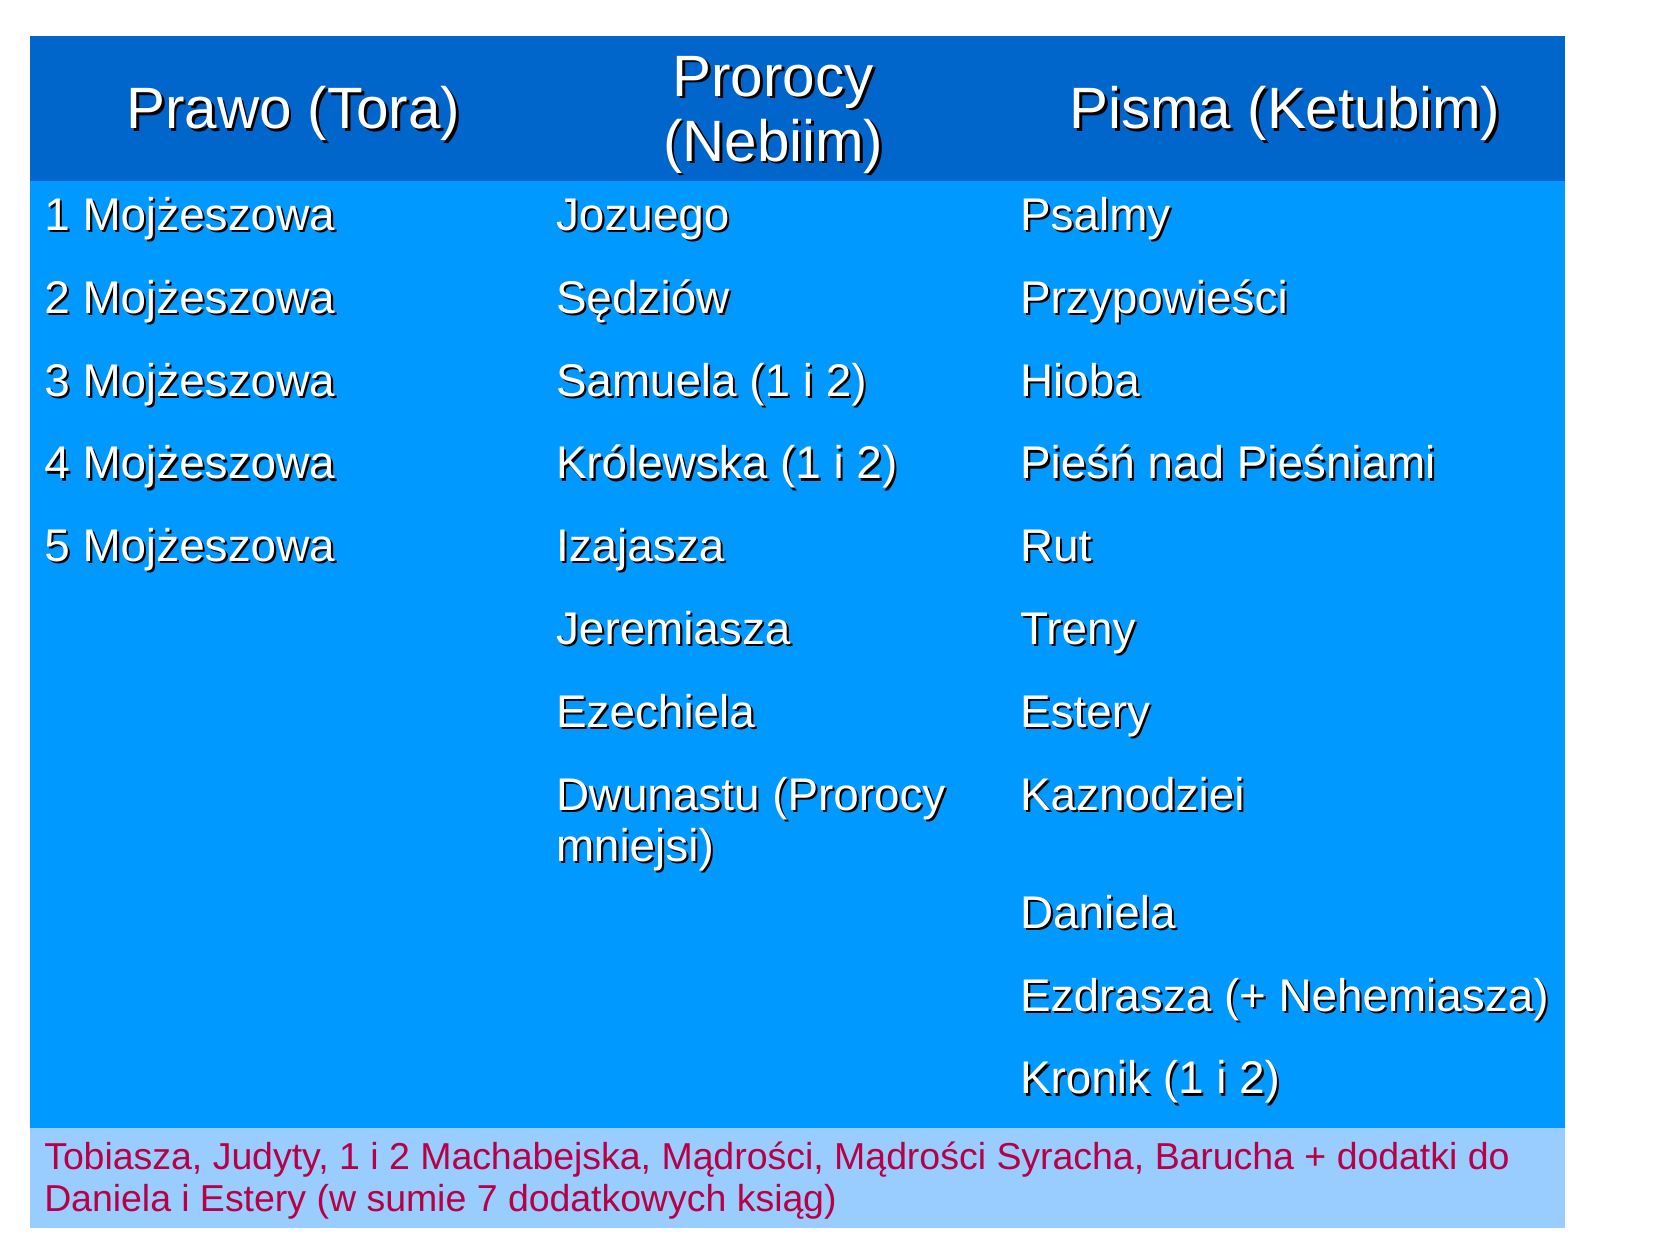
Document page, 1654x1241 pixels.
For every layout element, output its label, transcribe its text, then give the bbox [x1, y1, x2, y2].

table_cell Jozuego [541, 181, 1006, 264]
table_header Prorocy (Nebiim) [541, 36, 1006, 181]
table_cell Ezdrasza (+ Nehemiasza) [1006, 962, 1565, 1045]
table_cell Izajasza [541, 513, 1006, 596]
table_cell [30, 678, 541, 761]
table_cell [30, 761, 541, 879]
table_cell 4 Mojżeszowa [30, 430, 541, 513]
table_cell 5 Mojżeszowa [30, 513, 541, 596]
table_cell Jeremiasza [541, 596, 1006, 678]
table_cell 1 Mojżeszowa [30, 181, 541, 264]
table_cell Królewska (1 i 2) [541, 430, 1006, 513]
table_cell Kronik (1 i 2) [1006, 1045, 1565, 1128]
table_cell 2 Mojżeszowa [30, 264, 541, 347]
table_cell [541, 1045, 1006, 1128]
table_cell Samuela (1 i 2) [541, 347, 1006, 430]
table_cell Estery [1006, 678, 1565, 761]
table_cell Sędziów [541, 264, 1006, 347]
table_cell Ezechiela [541, 678, 1006, 761]
table_cell Rut [1006, 513, 1565, 596]
table_cell [30, 1045, 541, 1128]
table_cell Hioba [1006, 347, 1565, 430]
table_cell [541, 879, 1006, 962]
table_cell Treny [1006, 596, 1565, 678]
table_cell Dwunastu (Prorocy mniejsi) [541, 761, 1006, 879]
table_cell Daniela [1006, 879, 1565, 962]
table_cell Pieśń nad Pieśniami [1006, 430, 1565, 513]
table_cell [30, 596, 541, 678]
table_cell [30, 962, 541, 1045]
table_cell Kaznodziei [1006, 761, 1565, 879]
table_header Prawo (Tora) [30, 36, 541, 181]
table_header Pisma (Ketubim) [1006, 36, 1565, 181]
table_cell [541, 962, 1006, 1045]
table_cell Psalmy [1006, 181, 1565, 264]
table_cell Tobiasza, Judyty, 1 i 2 Machabejska, Mądrości, Mądrości Syracha, Barucha + dodatki do Daniela i Estery (w sumie 7 dodatkowych ksiąg) [30, 1128, 1565, 1228]
table_cell Przypowieści [1006, 264, 1565, 347]
table_cell [30, 879, 541, 962]
table_cell 3 Mojżeszowa [30, 347, 541, 430]
